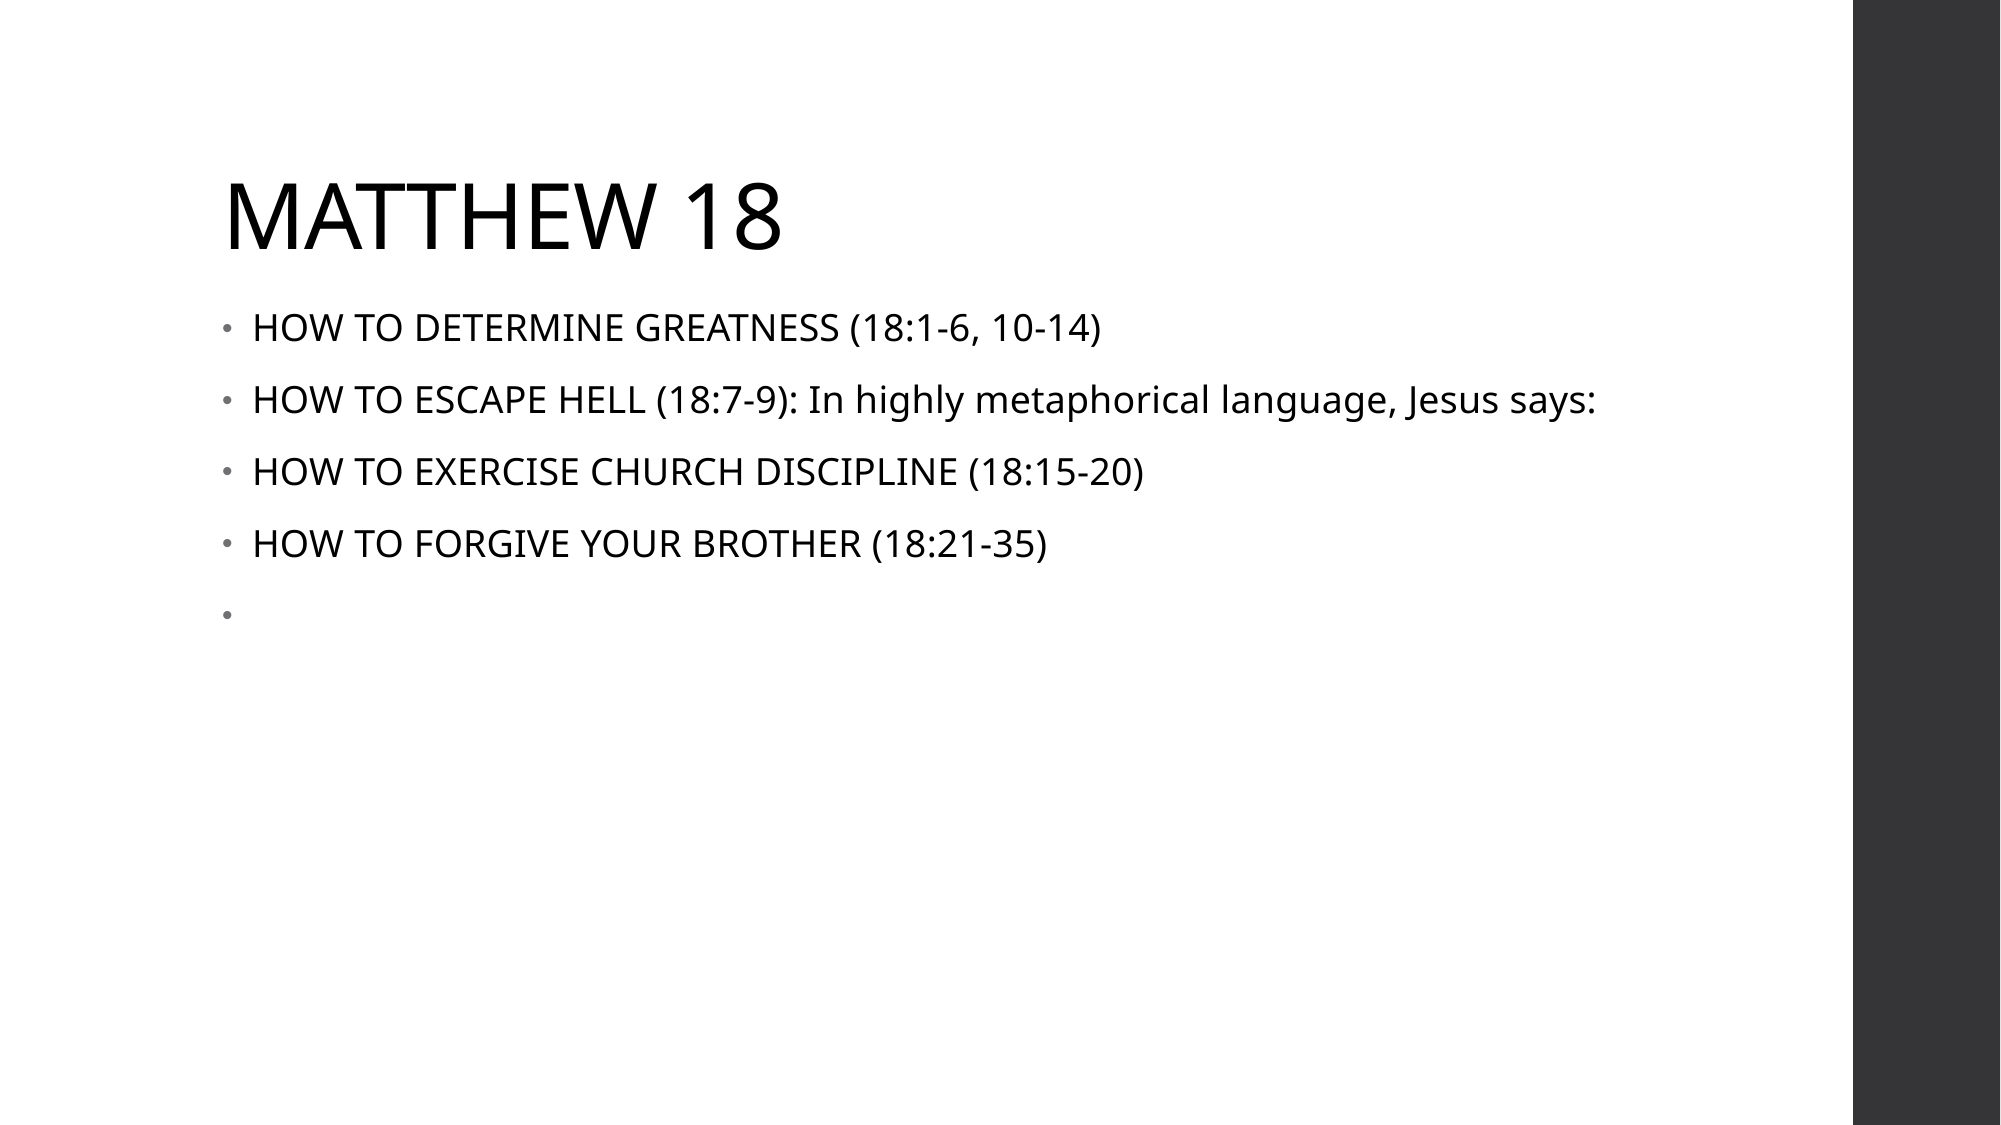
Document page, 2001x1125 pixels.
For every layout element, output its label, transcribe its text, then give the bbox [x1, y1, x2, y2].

list HOW TO DETERMINE GREATNESS (18:1-6, 10-14) HOW TO ESCAPE HELL (18:7-9): In highly metaphorical language, Jesus says: HOW TO EXERCISE CHURCH DISCIPLINE (18:15-20) HOW TO FORGIVE YOUR BROTHER (18:21-35) [206, 299, 1617, 1014]
title MATTHEW 18 [206, 60, 1797, 278]
